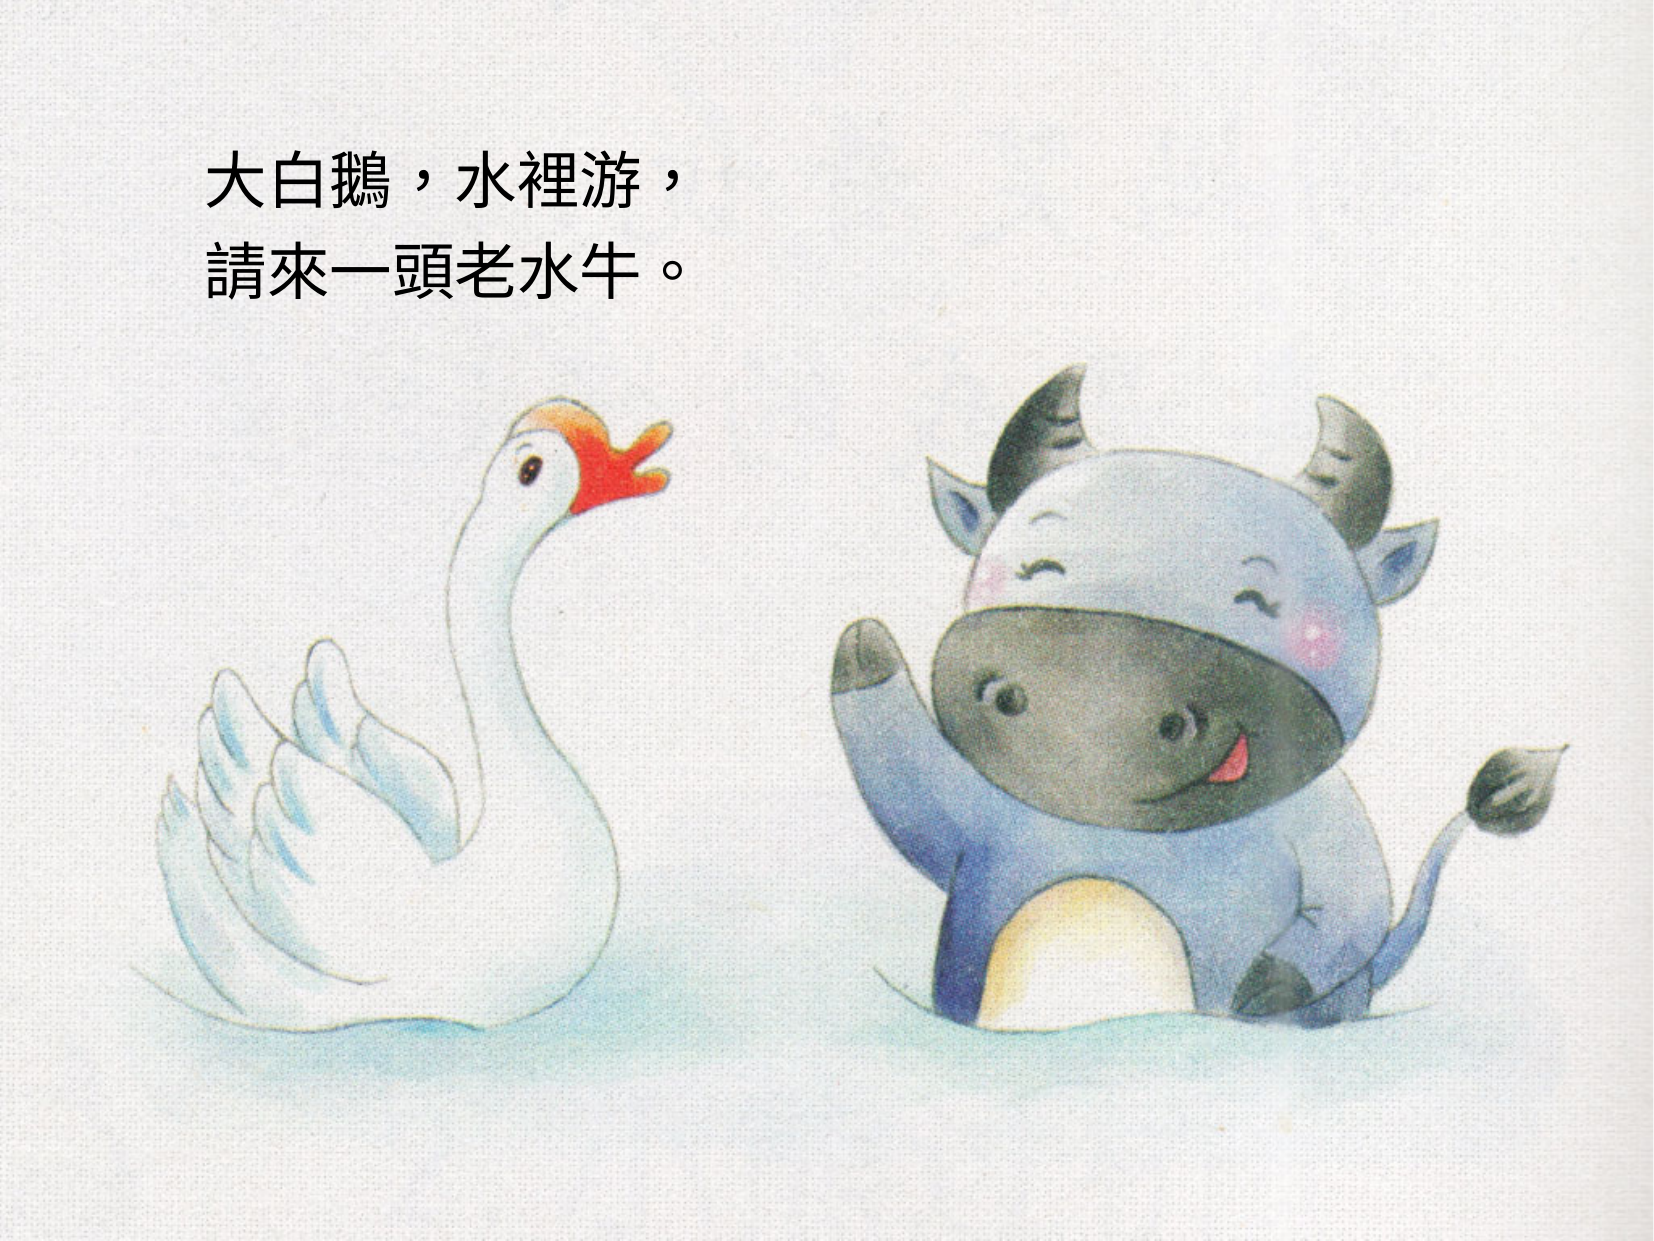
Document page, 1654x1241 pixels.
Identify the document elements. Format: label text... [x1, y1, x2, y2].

title 大白鵝，水裡游， 請來一頭老水牛。 [129, 118, 780, 326]
picture [0, 0, 1654, 1241]
